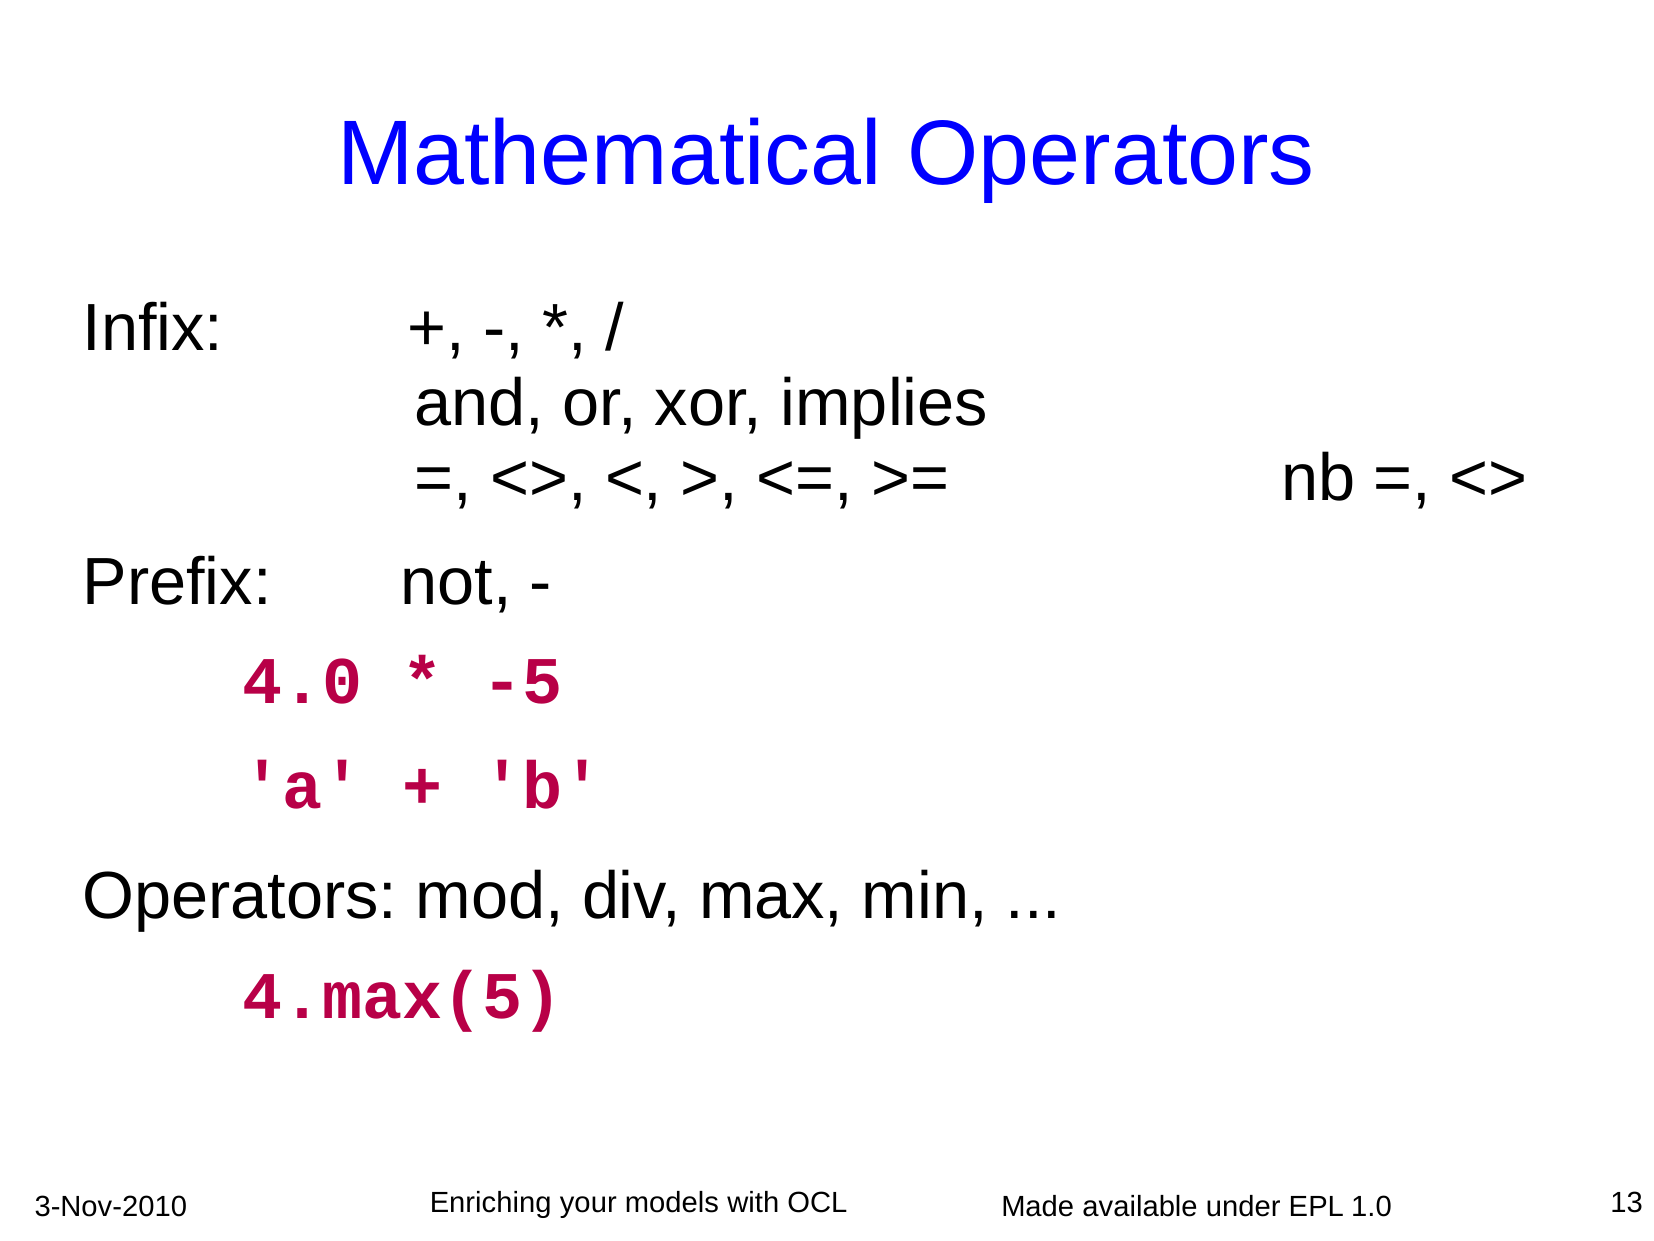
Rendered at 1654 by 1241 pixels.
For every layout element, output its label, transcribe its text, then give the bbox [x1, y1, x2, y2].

list Infix: +, -, *, / and, or, xor, implies =, <>, <, >, <=, >= nb =, <> Prefix: not, - 4.0 * -5 'a' + 'b' Operators: mod, div, max, min, ... 4.max(5) [82, 290, 1571, 1109]
title Mathematical Operators [82, 49, 1571, 257]
